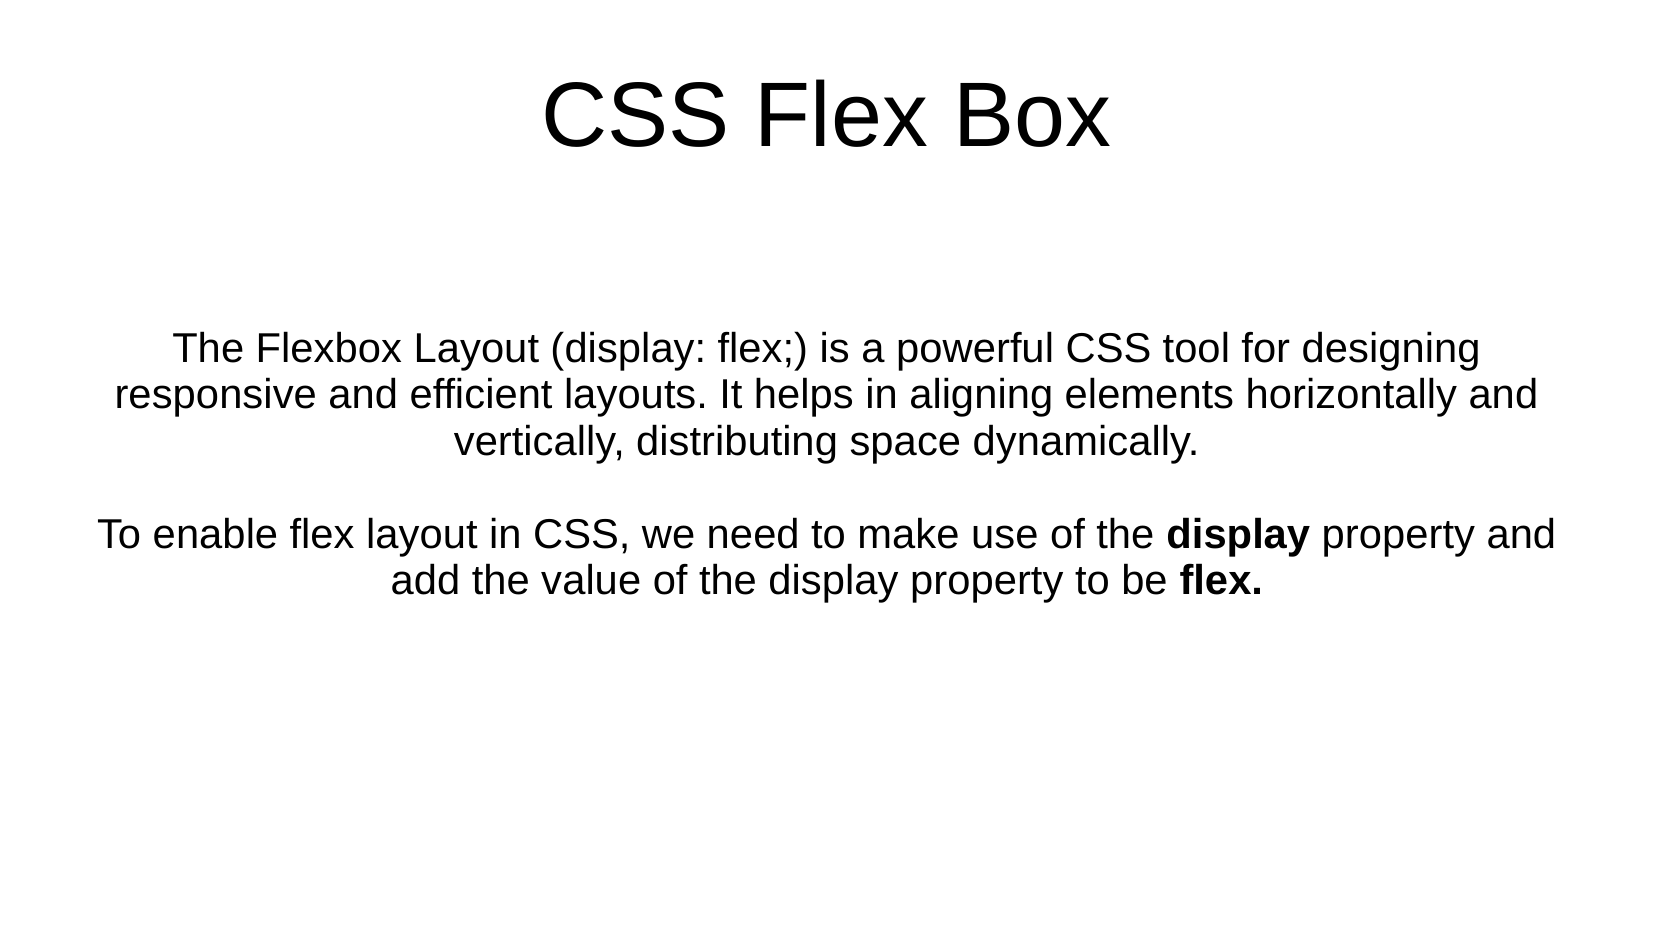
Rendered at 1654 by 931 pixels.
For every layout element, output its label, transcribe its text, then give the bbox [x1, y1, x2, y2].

subtitle The Flexbox Layout (display: flex;) is a powerful CSS tool for designing responsive and efficient layouts. It helps in aligning elements horizontally and vertically, distributing space dynamically. To enable flex layout in CSS, we need to make use of the display property and add the value of the display property to be flex. [82, 217, 1571, 758]
title CSS Flex Box [82, 37, 1571, 193]
